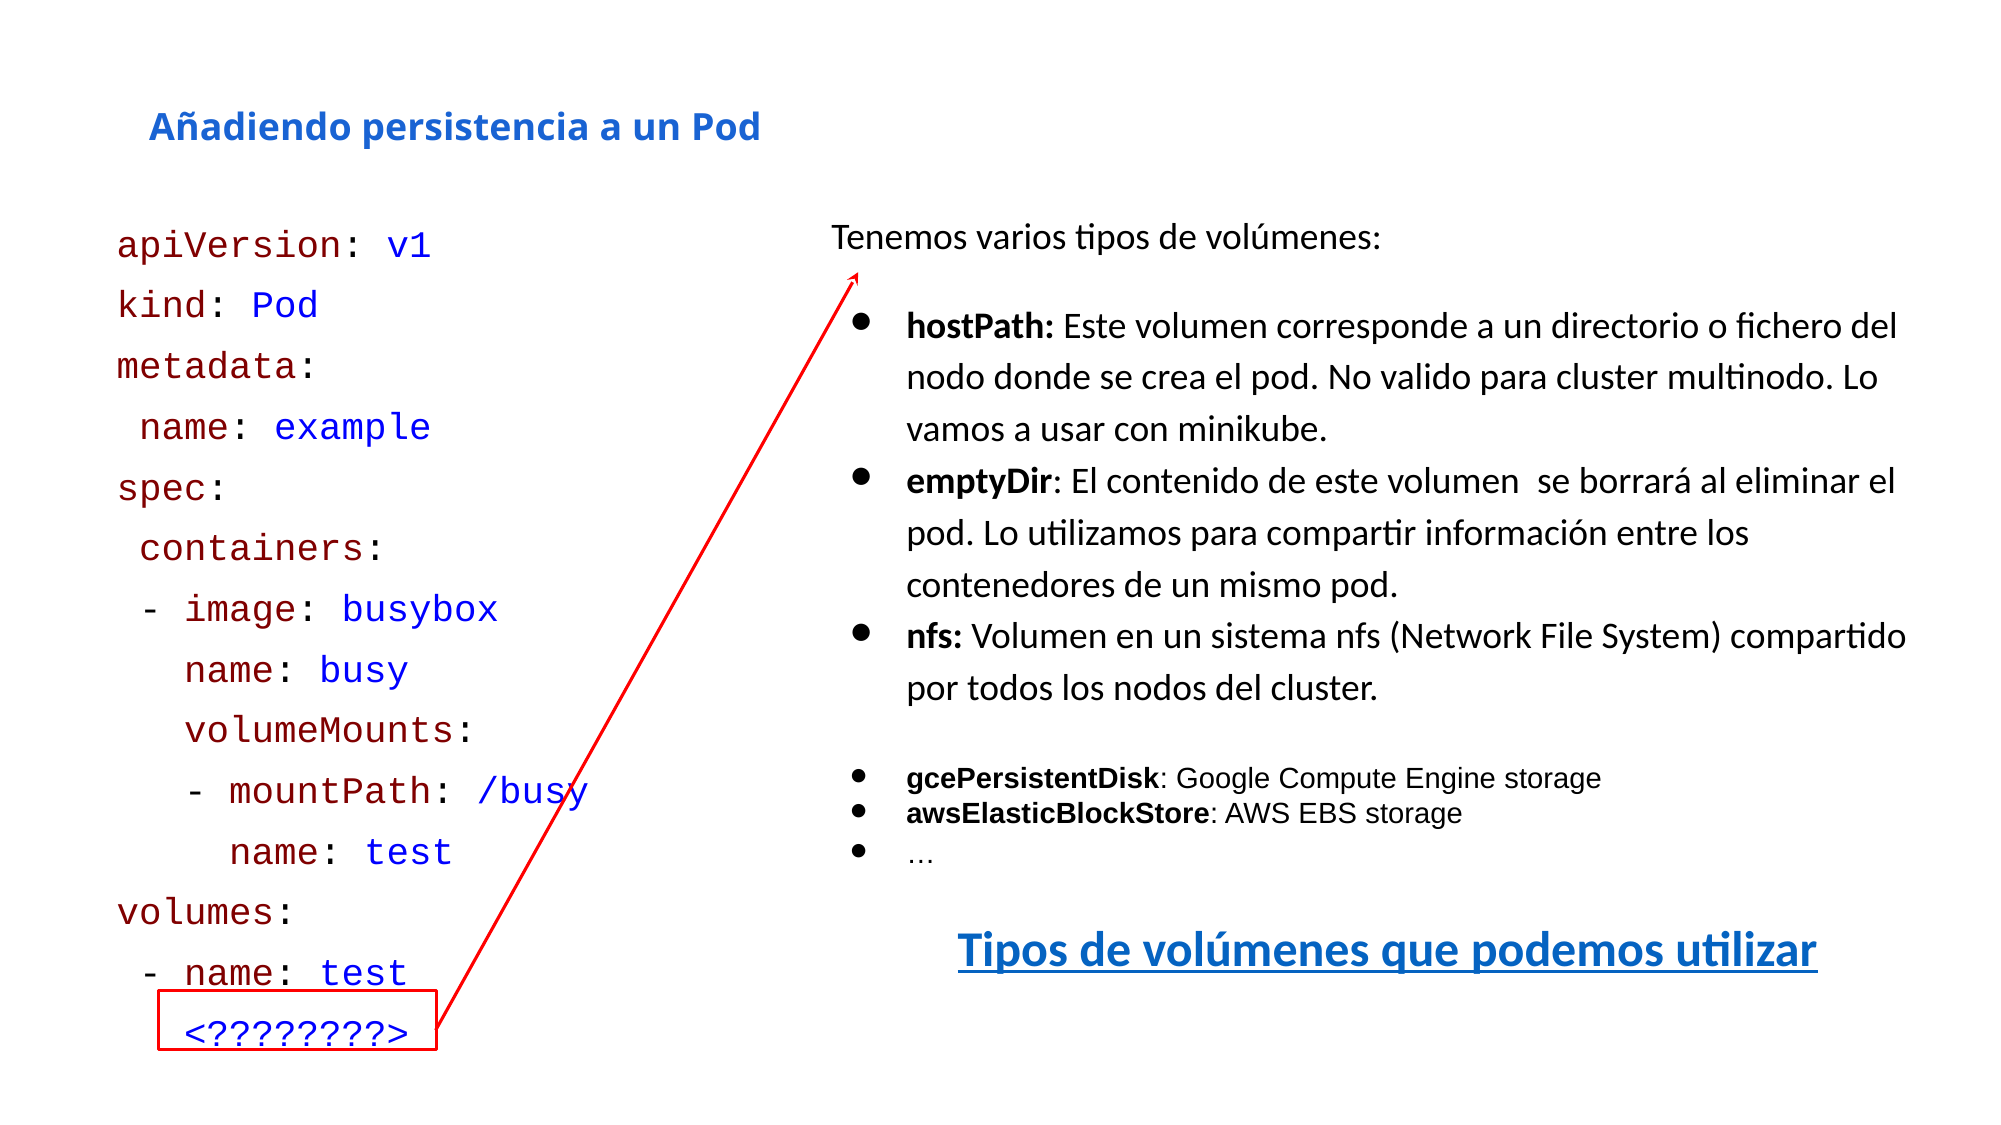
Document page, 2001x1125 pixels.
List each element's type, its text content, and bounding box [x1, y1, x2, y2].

text_box Tenemos varios tipos de volúmenes: hostPath: Este volumen corresponde a un directorio o fichero del nodo donde se crea el pod. No valido para cluster multinodo. Lo vamos a usar con minikube. emptyDir: El contenido de este volumen se borrará al eliminar el pod. Lo utilizamos para compartir información entre los contenedores de un mismo pod. nfs: Volumen en un sistema nfs (Network File System) compartido por todos los nodos del cluster. gcePersistentDisk: Google Compute Engine storage awsElasticBlockStore: AWS EBS storage … Tipos de volúmenes que podemos utilizar [816, 196, 1960, 1025]
text_box apiVersion: v1 kind: Pod metadata: name: example spec: containers: - image: busybox name: busy volumeMounts: - mountPath: /busy name: test volumes: - name: test <????????> [101, 196, 1977, 1107]
text_box apiVersion: v1 kind: Pod metadata: name: example spec: containers: - image: busybox name: busy volumeMounts: - mountPath: /busy name: test volumes: - name: test <????????> [160, 992, 435, 1048]
text_box Añadiendo persistencia a un Pod [149, 100, 763, 152]
